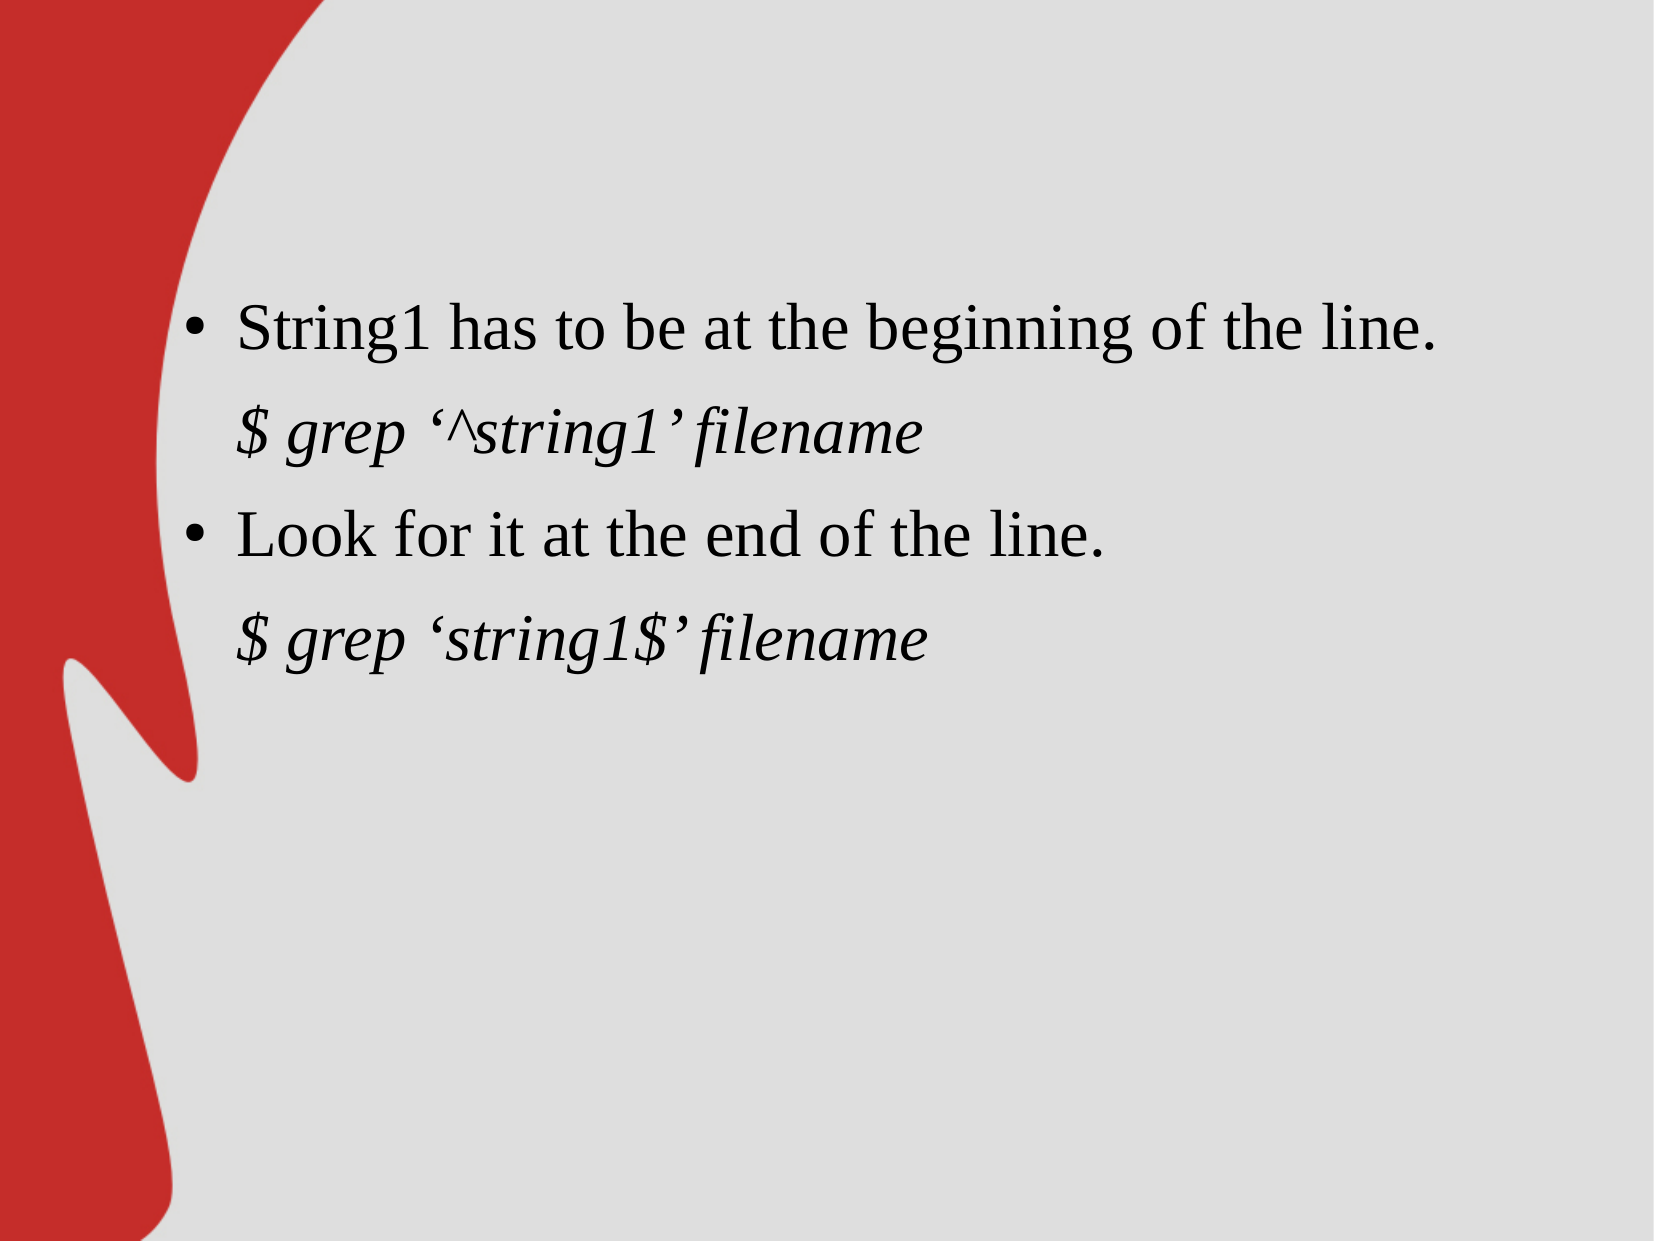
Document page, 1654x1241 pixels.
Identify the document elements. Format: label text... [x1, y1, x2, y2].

list String1 has to be at the beginning of the line. $ grep ‘^string1’ filename Look for it at the end of the line. $ grep ‘string1$’ filename [165, 290, 1654, 1010]
picture [0, 0, 1654, 1241]
